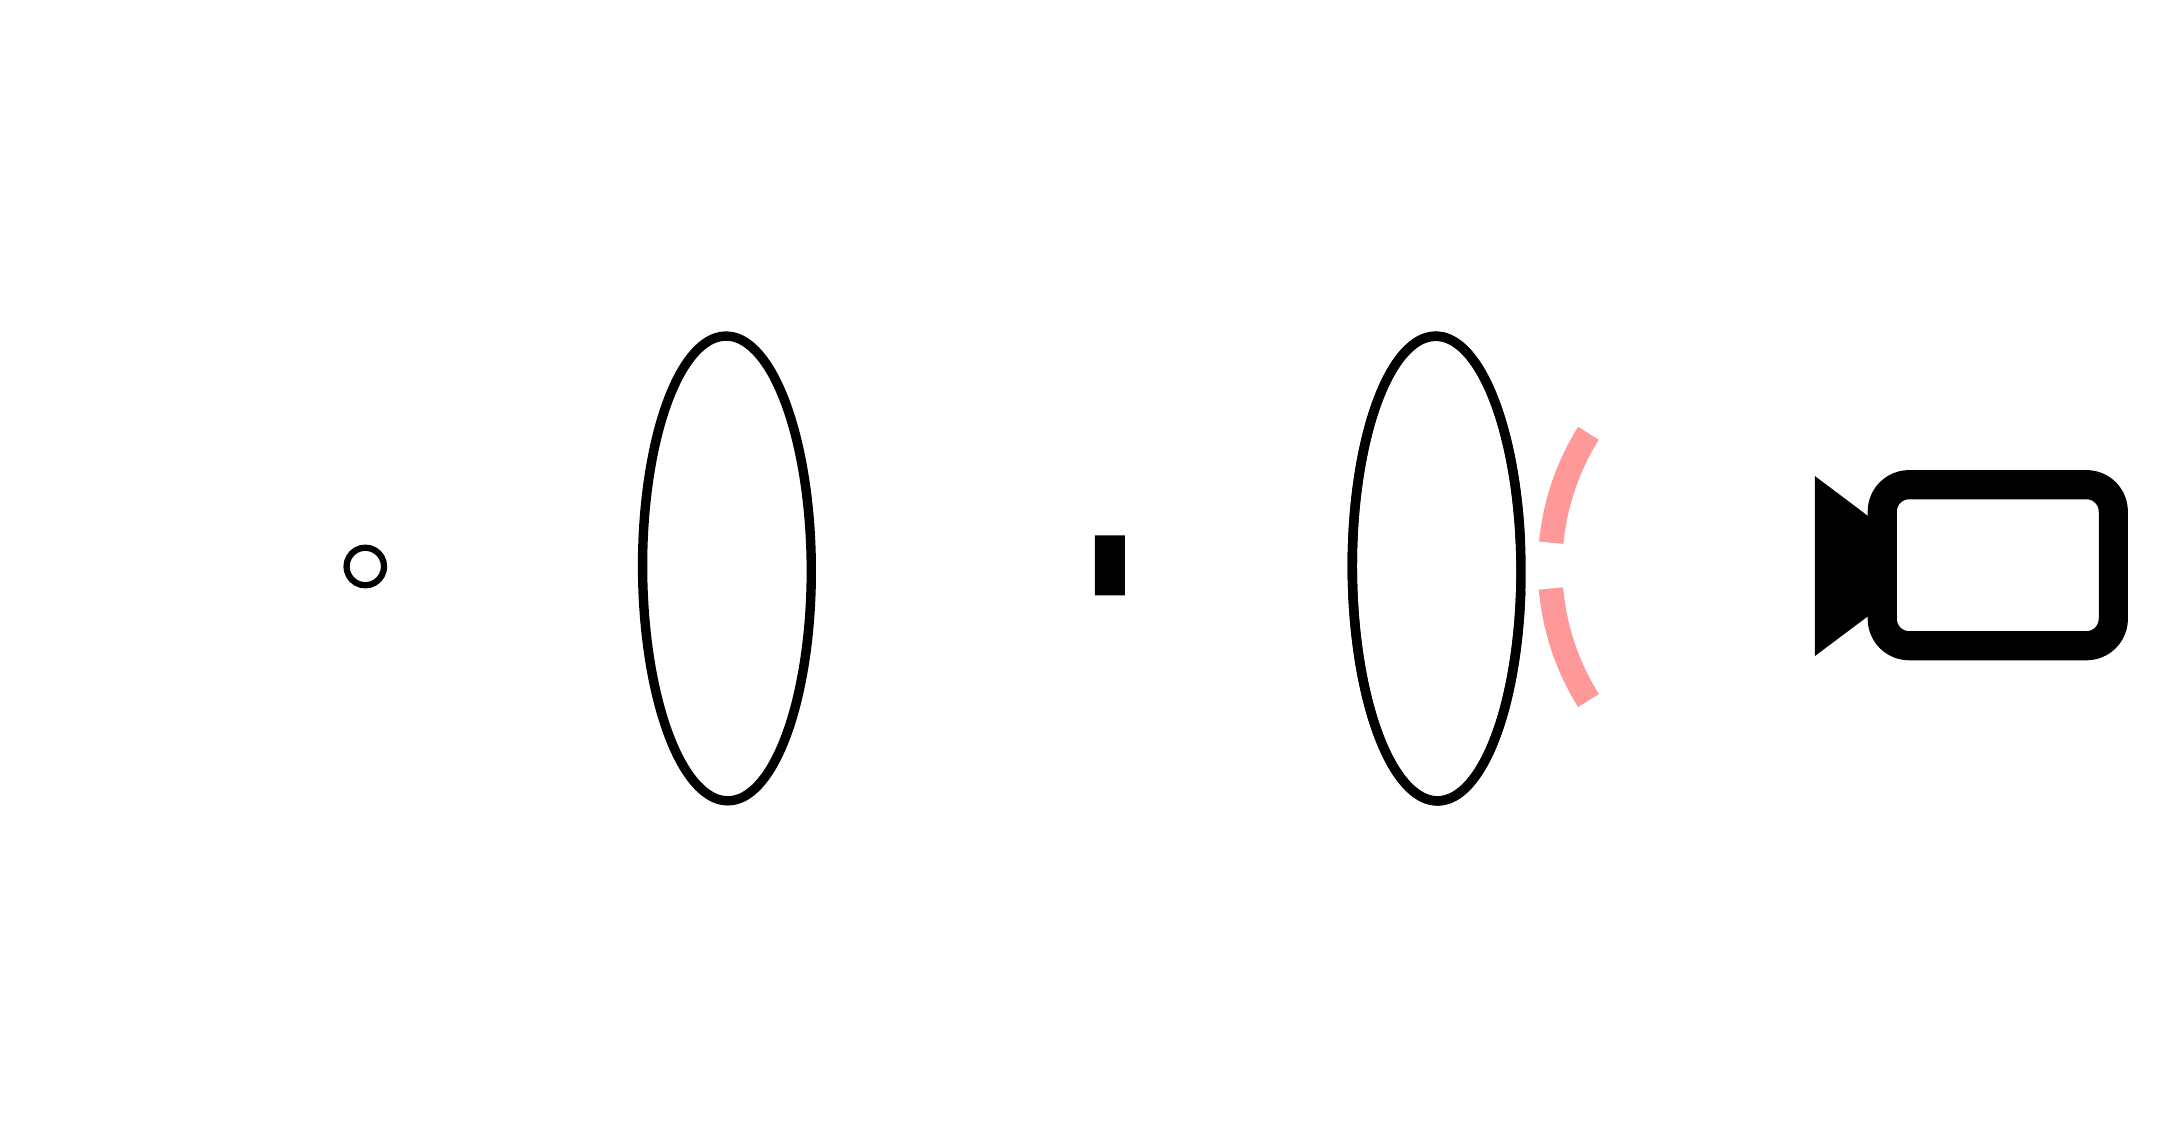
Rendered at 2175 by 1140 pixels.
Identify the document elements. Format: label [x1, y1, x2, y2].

text_box [1094, 535, 1125, 596]
text_box [1882, 484, 2114, 646]
text_box [1357, 341, 1516, 796]
text_box [1526, 426, 1800, 708]
text_box [1814, 476, 1875, 657]
text_box [642, 336, 812, 801]
